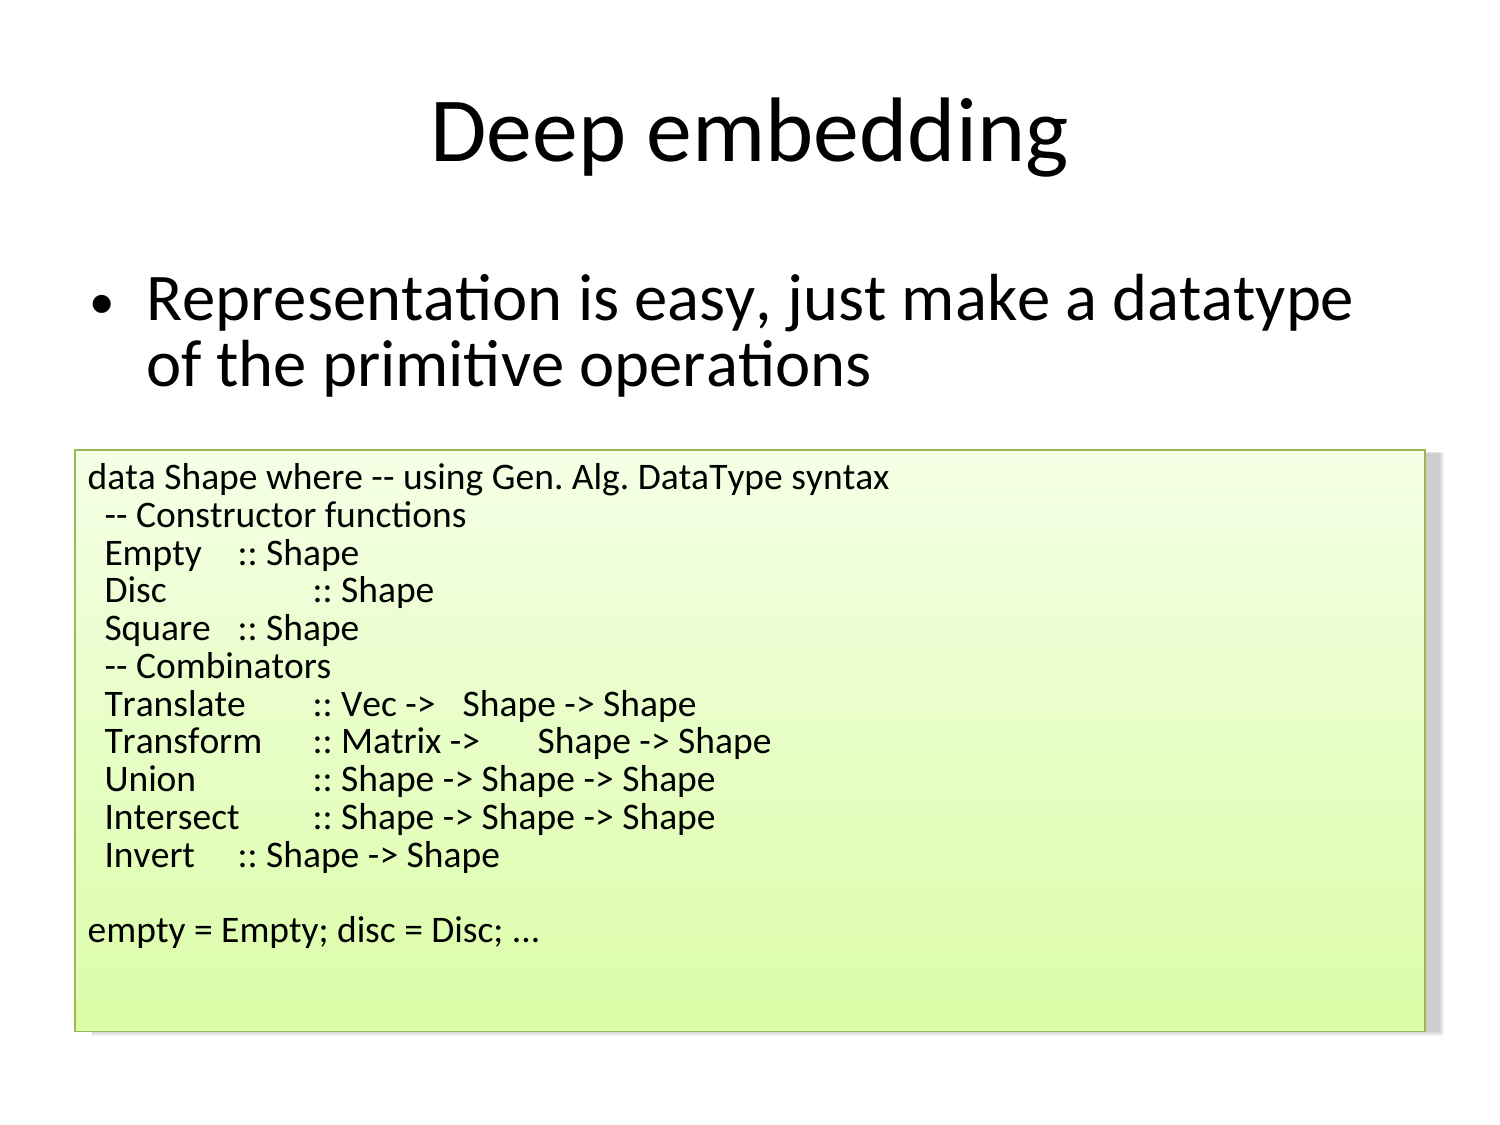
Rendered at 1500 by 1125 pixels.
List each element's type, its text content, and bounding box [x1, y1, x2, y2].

text_box [75, 450, 1426, 1032]
list Representation is easy, just make a datatype of the primitive operations [75, 262, 1426, 450]
title Deep embedding [75, 45, 1426, 233]
text_box data Shape where -- using Gen. Alg. DataType syntax -- Constructor functions Empty :: Shape Disc :: Shape Square :: Shape -- Combinators Translate :: Vec -> Shape -> Shape Transform :: Matrix -> Shape -> Shape Union :: Shape -> Shape -> Shape Intersect :: Shape -> Shape -> Shape Invert :: Shape -> Shape empty = Empty; disc = Disc; ... [72, 454, 1202, 1051]
